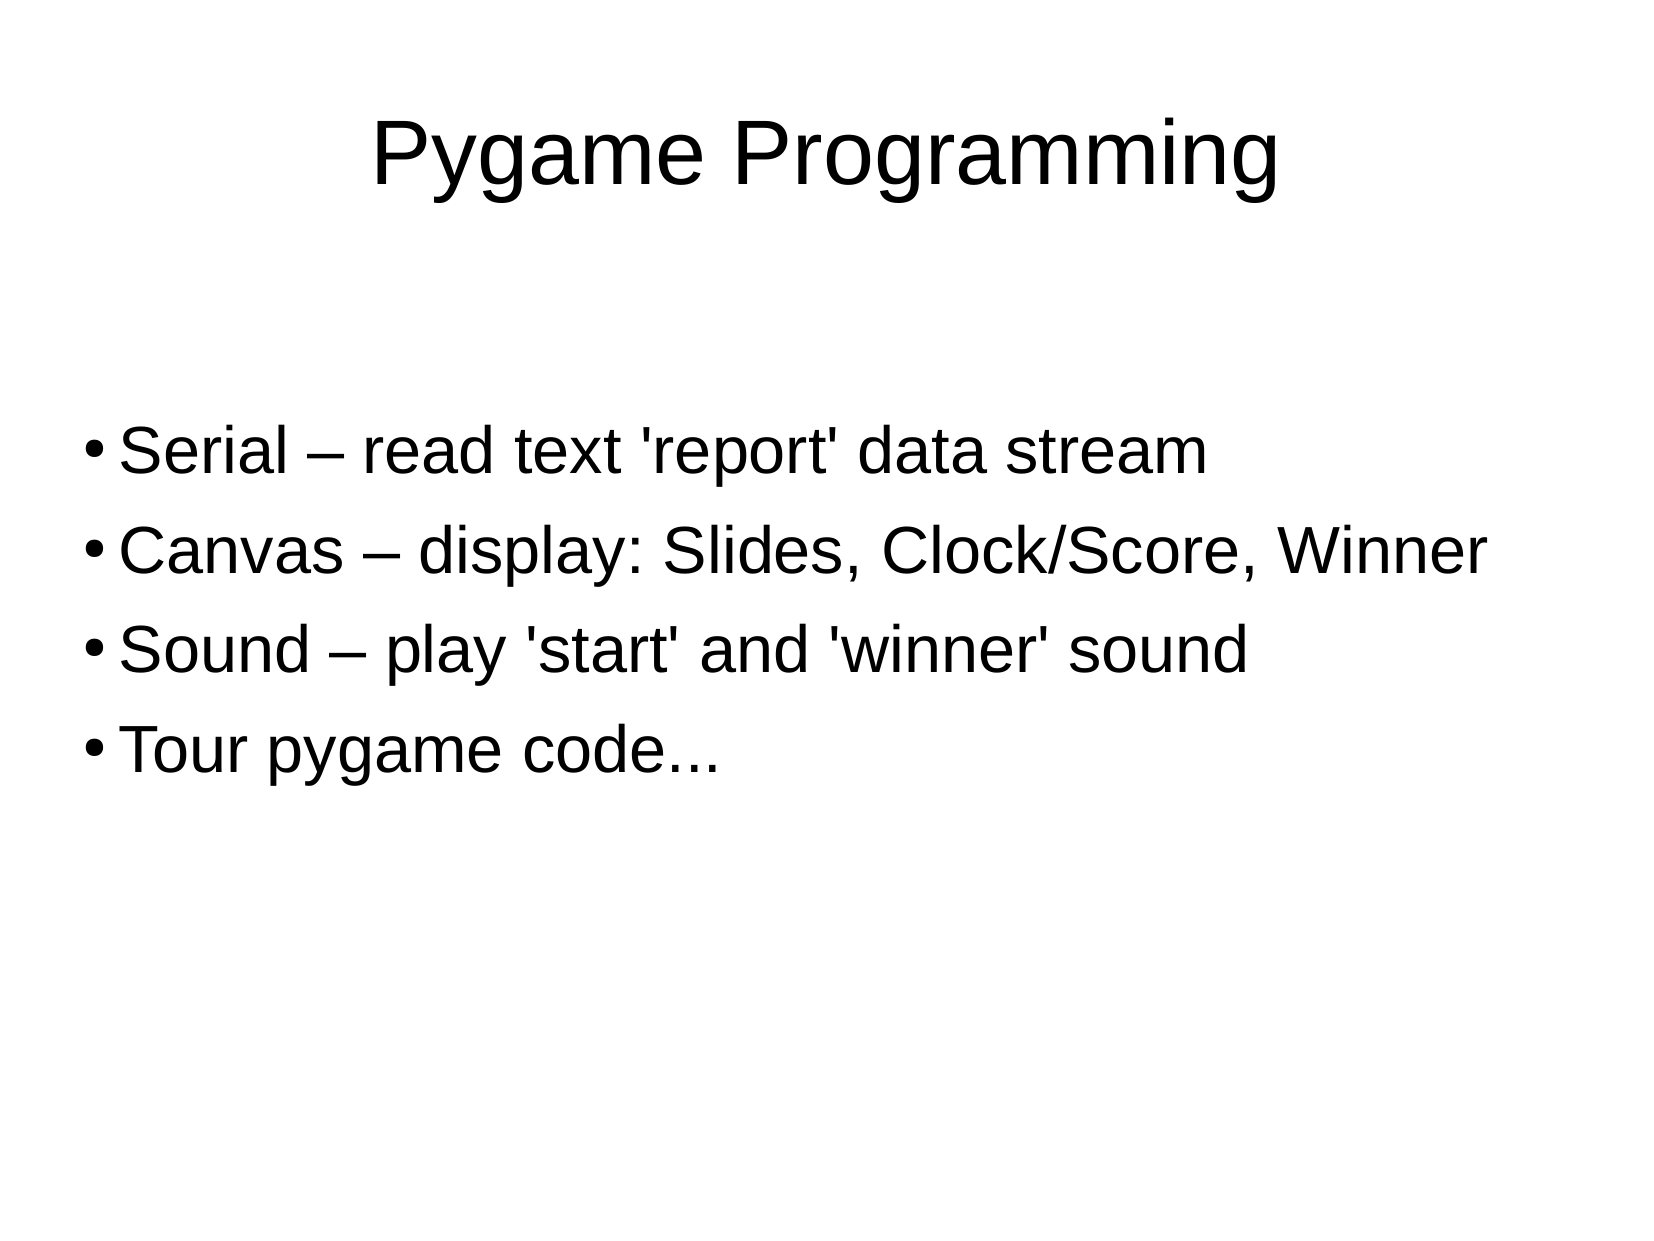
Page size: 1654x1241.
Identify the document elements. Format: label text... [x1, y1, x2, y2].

title Pygame Programming [82, 49, 1571, 257]
subtitle Serial – read text 'report' data stream Canvas – display: Slides, Clock/Score, Winner Sound – play 'start' and 'winner' sound Tour pygame code... [82, 290, 1571, 1010]
